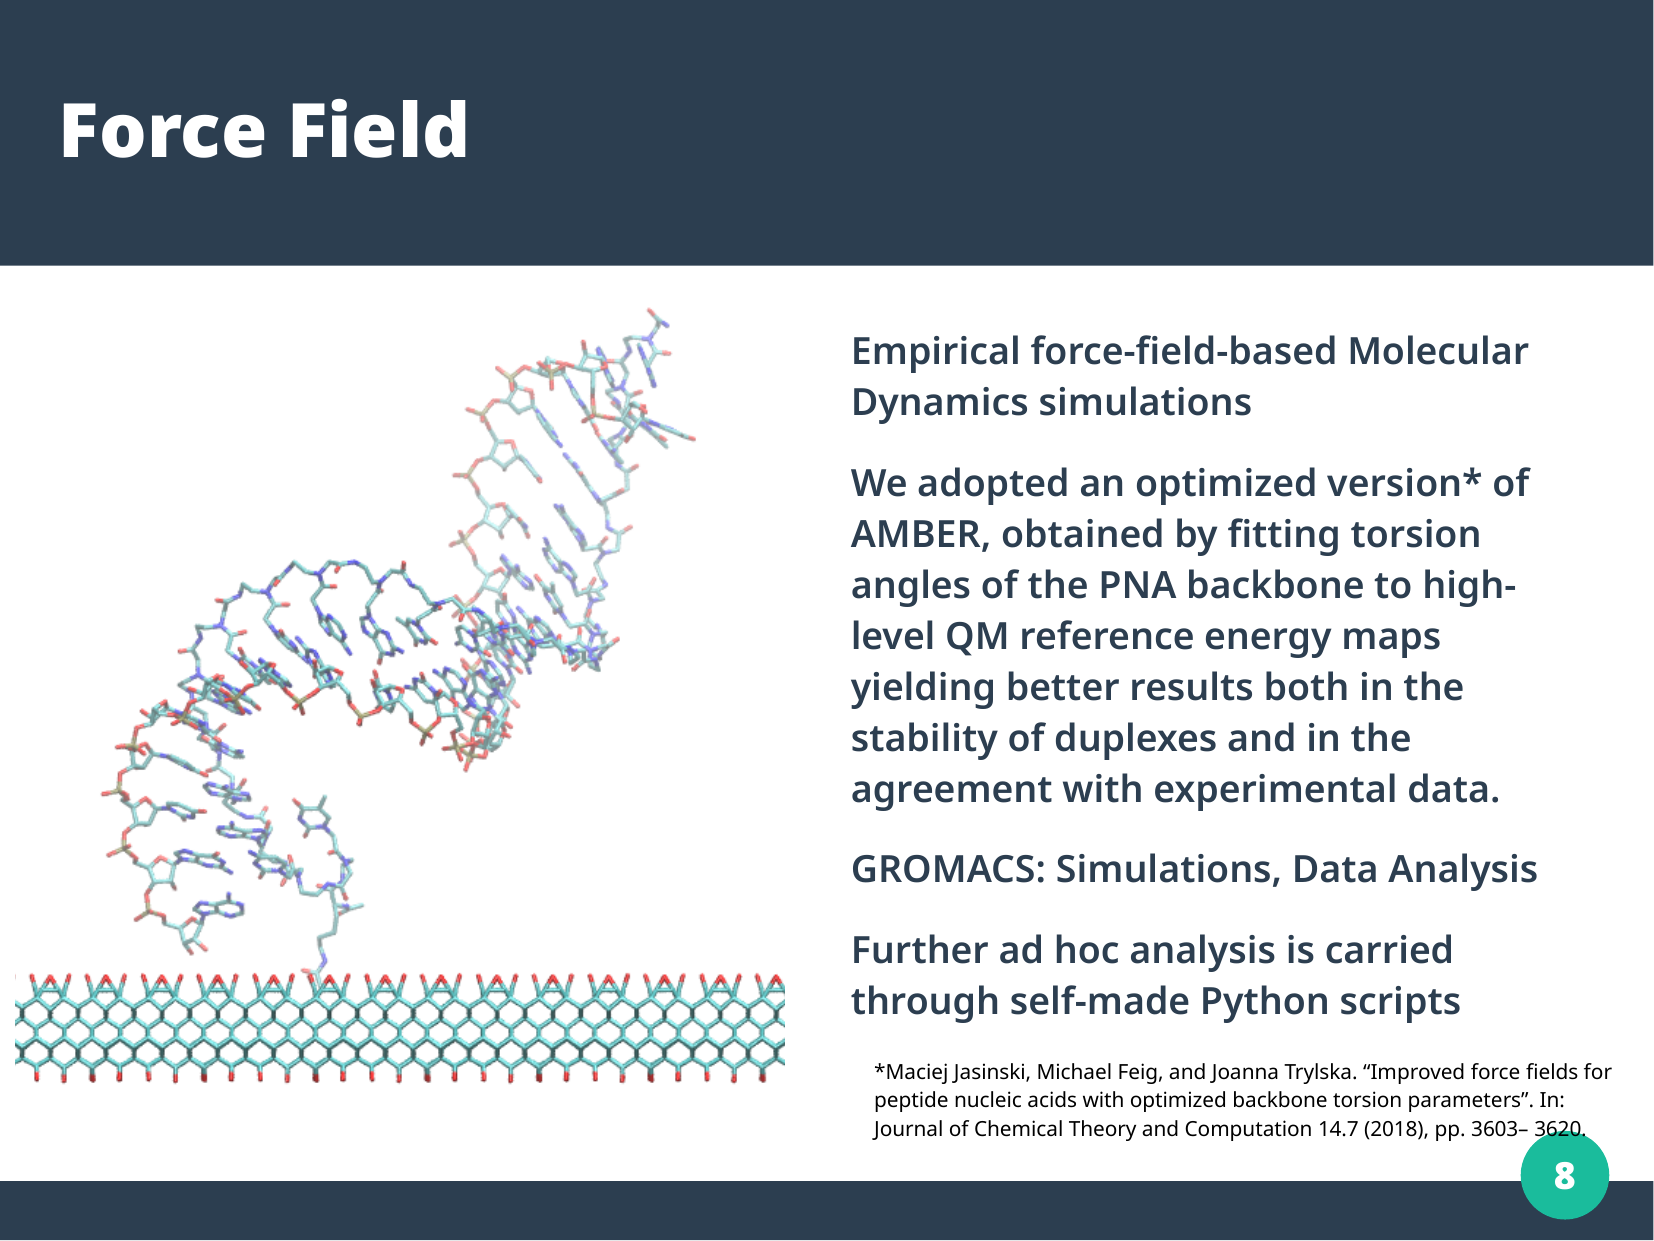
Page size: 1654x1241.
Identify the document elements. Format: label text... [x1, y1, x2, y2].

picture [15, 285, 785, 1126]
title Force Field [59, 49, 1595, 207]
list Empirical force-field-based Molecular Dynamics simulations We adopted an optimized version* of AMBER, obtained by fitting torsion angles of the PNA backbone to high-level QM reference energy maps yielding better results both in the stability of duplexes and in the agreement with experimental data. GROMACS: Simulations, Data Analysis Further ad hoc analysis is carried through self-made Python scripts [780, 324, 1595, 1152]
text_box *Maciej Jasinski, Michael Feig, and Joanna Trylska. “Improved force fields for peptide nucleic acids with optimized backbone torsion parameters”. In: Journal of Chemical Theory and Computation 14.7 (2018), pp. 3603– 3620. [859, 1050, 1636, 1237]
